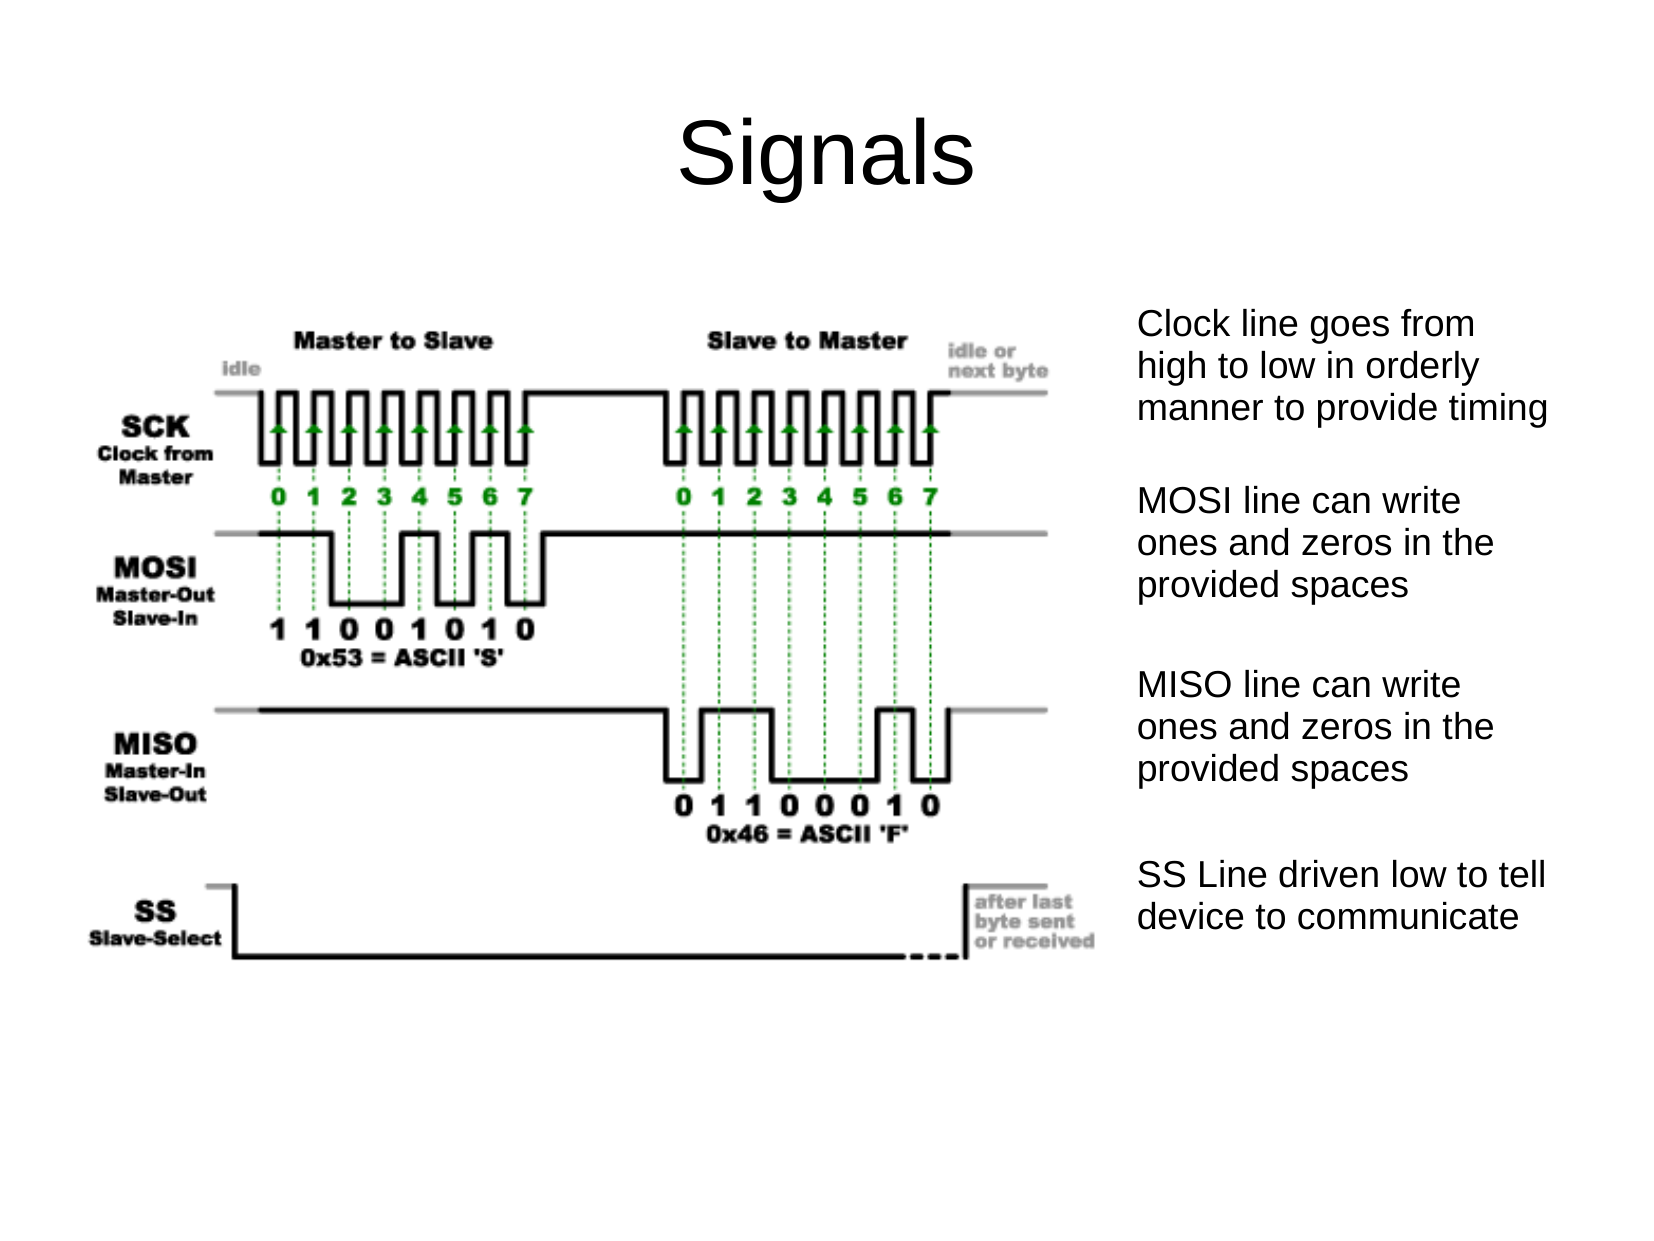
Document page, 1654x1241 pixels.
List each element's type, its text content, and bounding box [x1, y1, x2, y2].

title Signals [82, 49, 1571, 257]
text_box MISO line can write ones and zeros in the provided spaces [1122, 656, 1565, 798]
text_box MOSI line can write ones and zeros in the provided spaces [1122, 472, 1565, 614]
text_box SS Line driven low to tell device to communicate [1122, 845, 1565, 945]
picture [59, 295, 1116, 975]
text_box Clock line goes from high to low in orderly manner to provide timing [1122, 295, 1565, 437]
